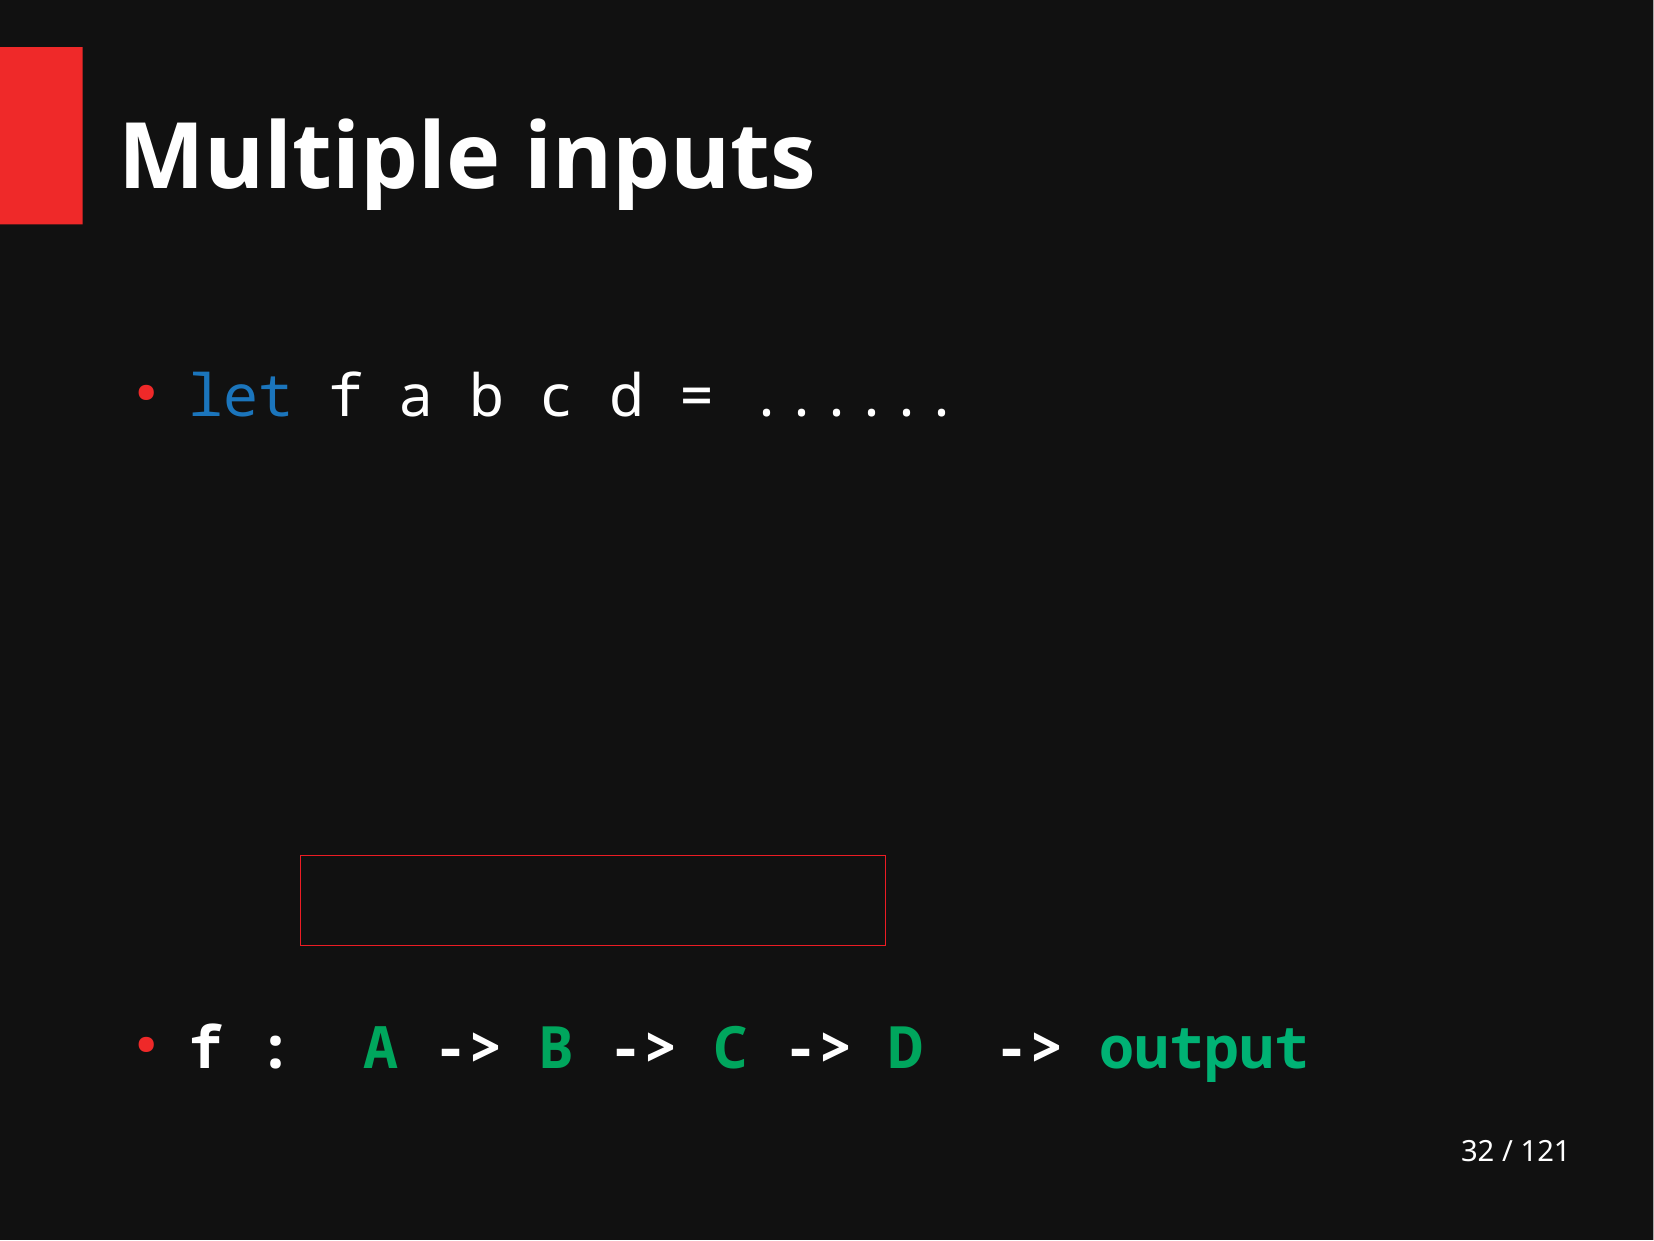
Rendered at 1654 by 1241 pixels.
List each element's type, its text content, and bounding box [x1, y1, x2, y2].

title Multiple inputs [118, 49, 1571, 257]
list let f a b c d = ...... f : A -> B -> C -> D -> output [118, 354, 1536, 1074]
